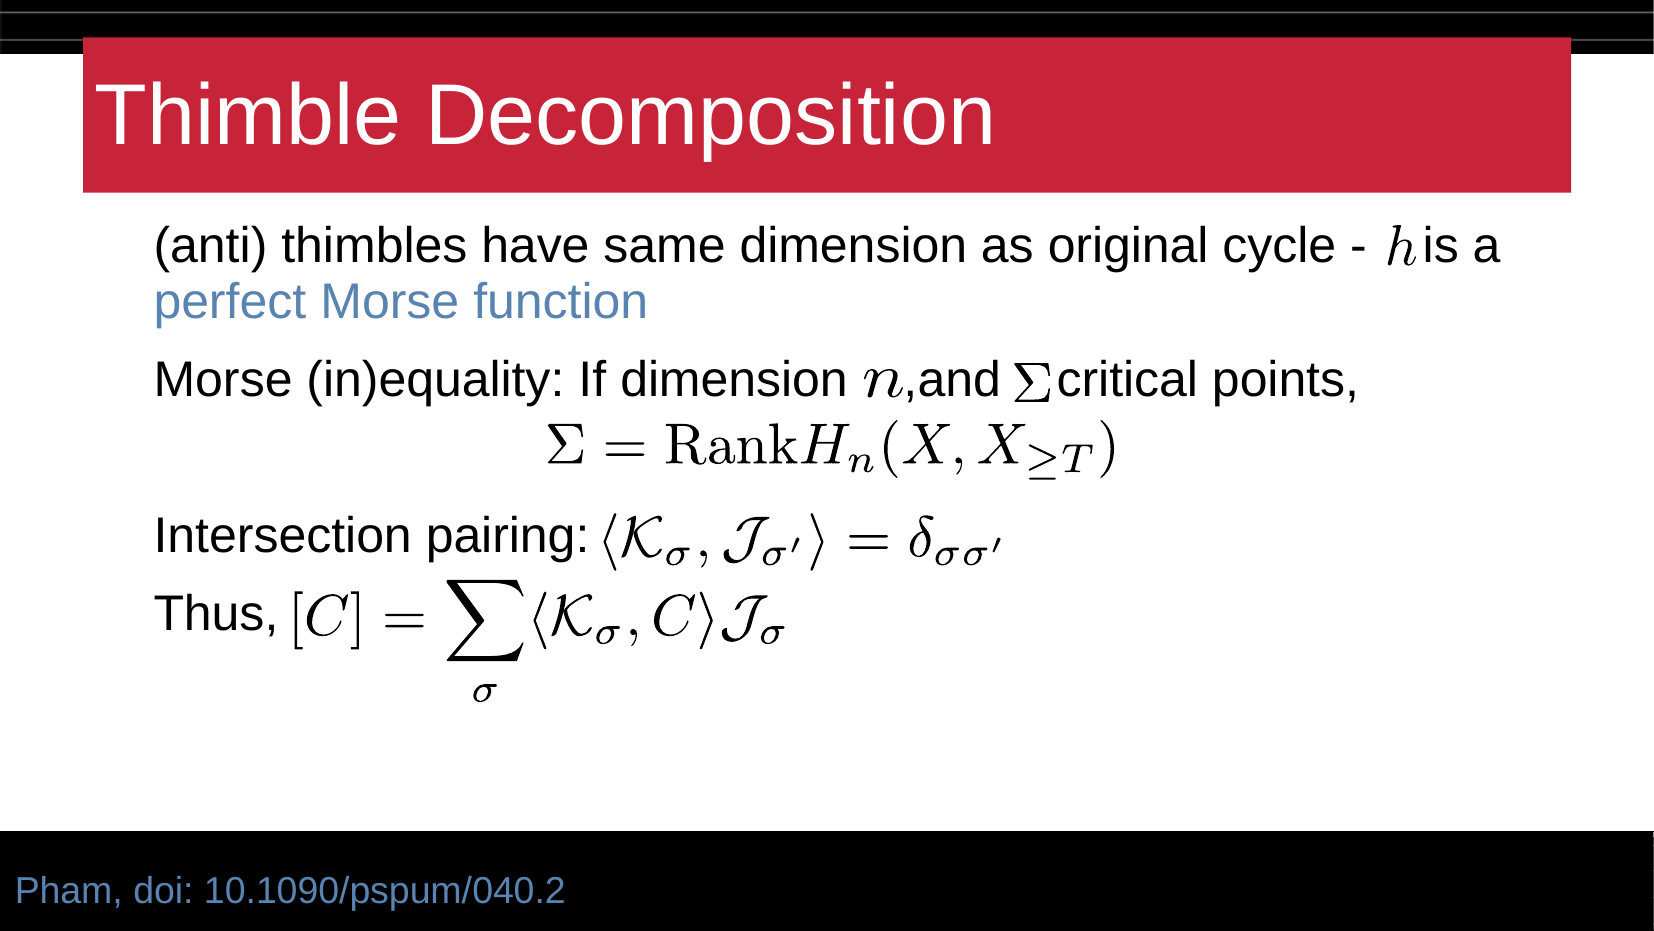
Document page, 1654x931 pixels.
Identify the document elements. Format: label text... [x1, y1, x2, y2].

text_box [863, 368, 903, 398]
list (anti) thimbles have same dimension as original cycle - is a perfect Morse function Morse (in)equality: If dimension ,and critical points, Intersection pairing: Thus, [82, 217, 1571, 788]
text_box [1387, 225, 1416, 266]
text_box [290, 579, 785, 703]
text_box [0, 831, 1654, 931]
picture [0, 0, 1654, 54]
text_box [1013, 363, 1051, 402]
text_box [600, 513, 1001, 571]
title Thimble Decomposition [83, 37, 1572, 193]
text_box [547, 420, 1115, 480]
text_box Pham, doi: 10.1090/pspum/040.2 [0, 862, 826, 920]
